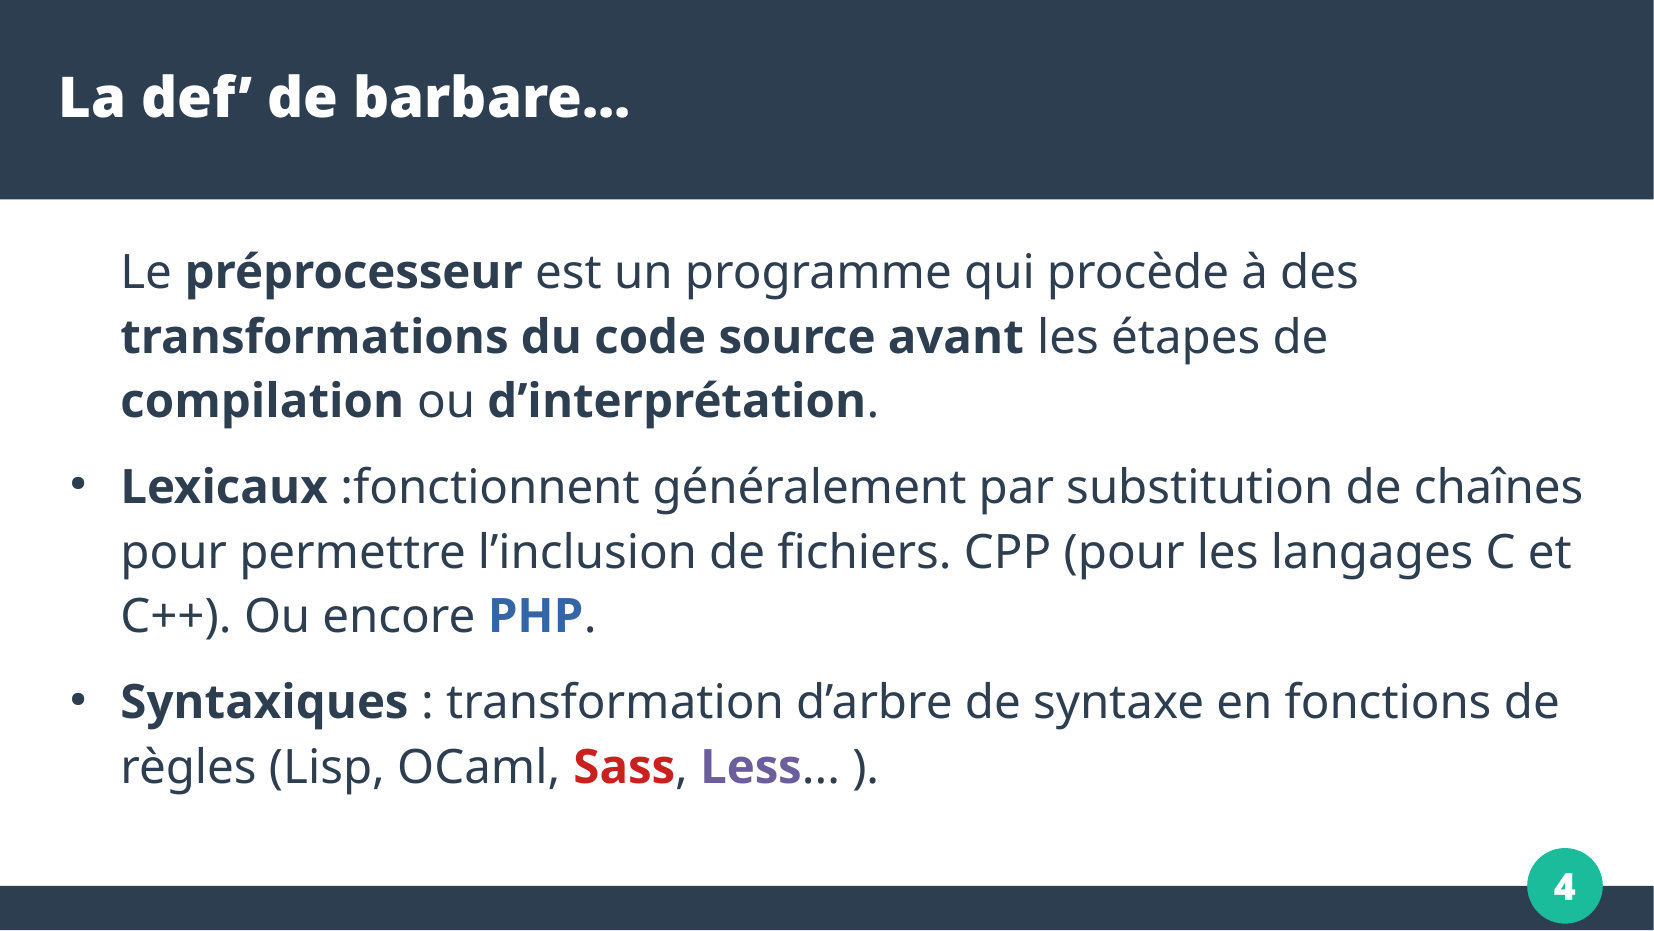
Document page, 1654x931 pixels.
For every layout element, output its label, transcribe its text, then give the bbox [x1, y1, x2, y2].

list Le préprocesseur est un programme qui procède à des transformations du code source avant les étapes de compilation ou d’interprétation. Lexicaux :fonctionnent généralement par substitution de chaînes pour permettre l’inclusion de fichiers. CPP (pour les langages C et C++). Ou encore PHP. Syntaxiques : transformation d’arbre de syntaxe en fonctions de règles (Lisp, OCaml, Sass, Less... ). [53, 237, 1589, 798]
title La def’ de barbare... [59, 37, 1595, 156]
